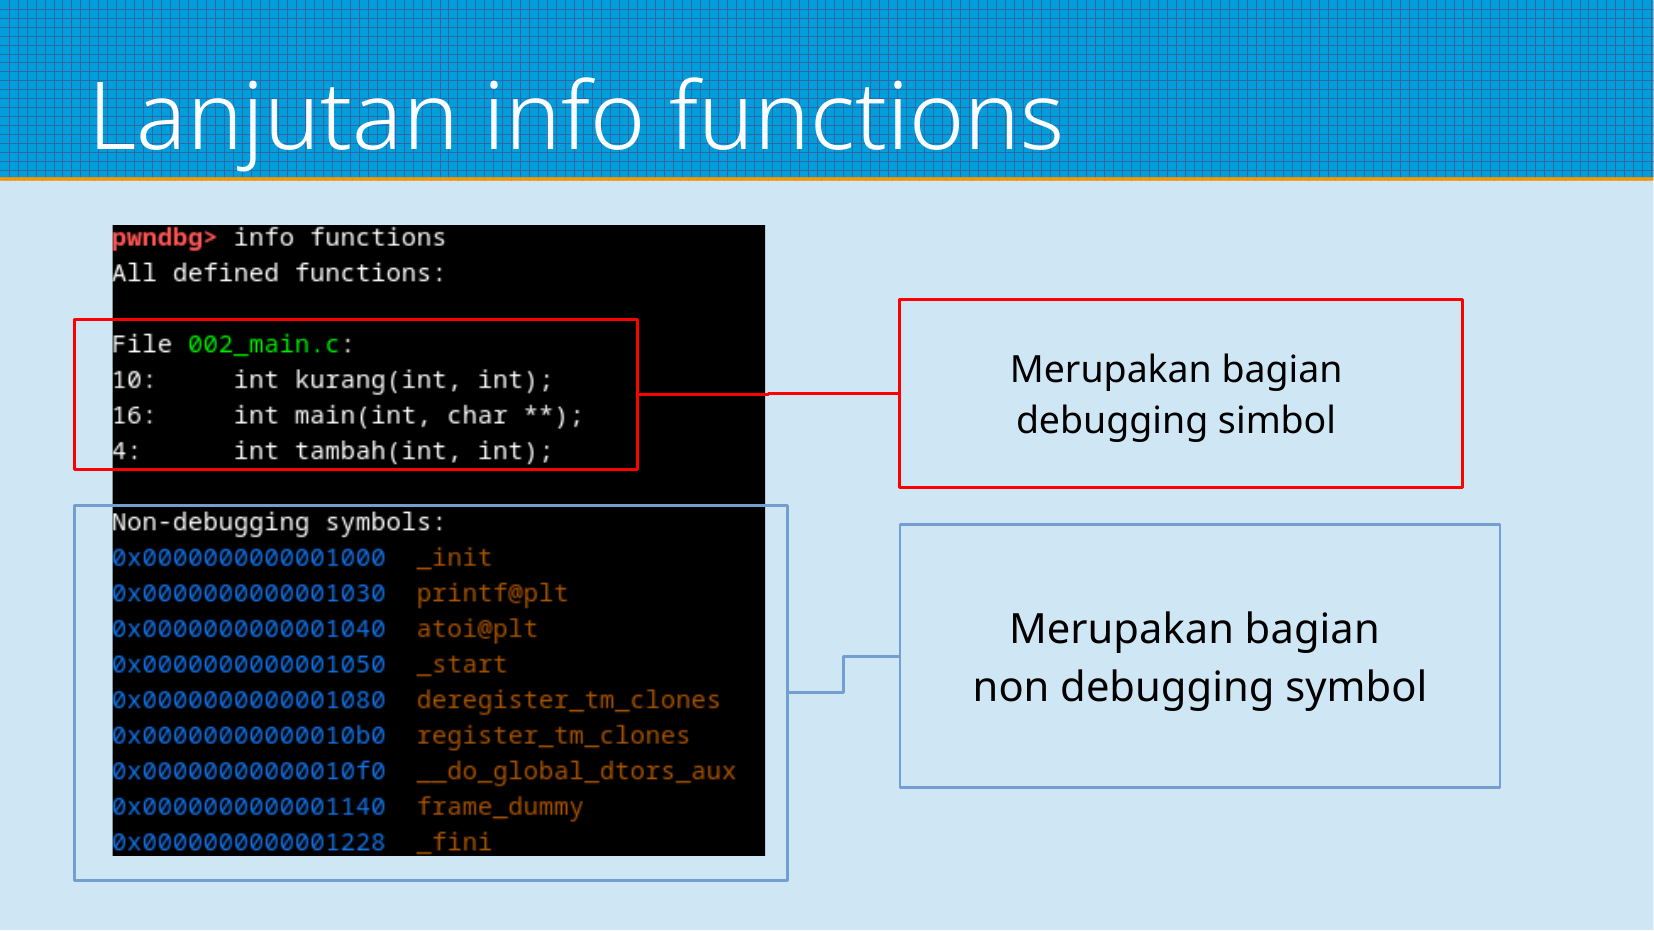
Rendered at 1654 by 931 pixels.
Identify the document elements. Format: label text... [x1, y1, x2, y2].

text_box Merupakan bagian debugging simbol [899, 299, 1463, 488]
picture [112, 225, 766, 393]
picture [112, 396, 766, 504]
picture [112, 321, 636, 468]
text_box Merupakan bagian non debugging symbol [900, 524, 1501, 788]
title Lanjutan info functions [88, 14, 1565, 178]
picture [112, 507, 766, 856]
